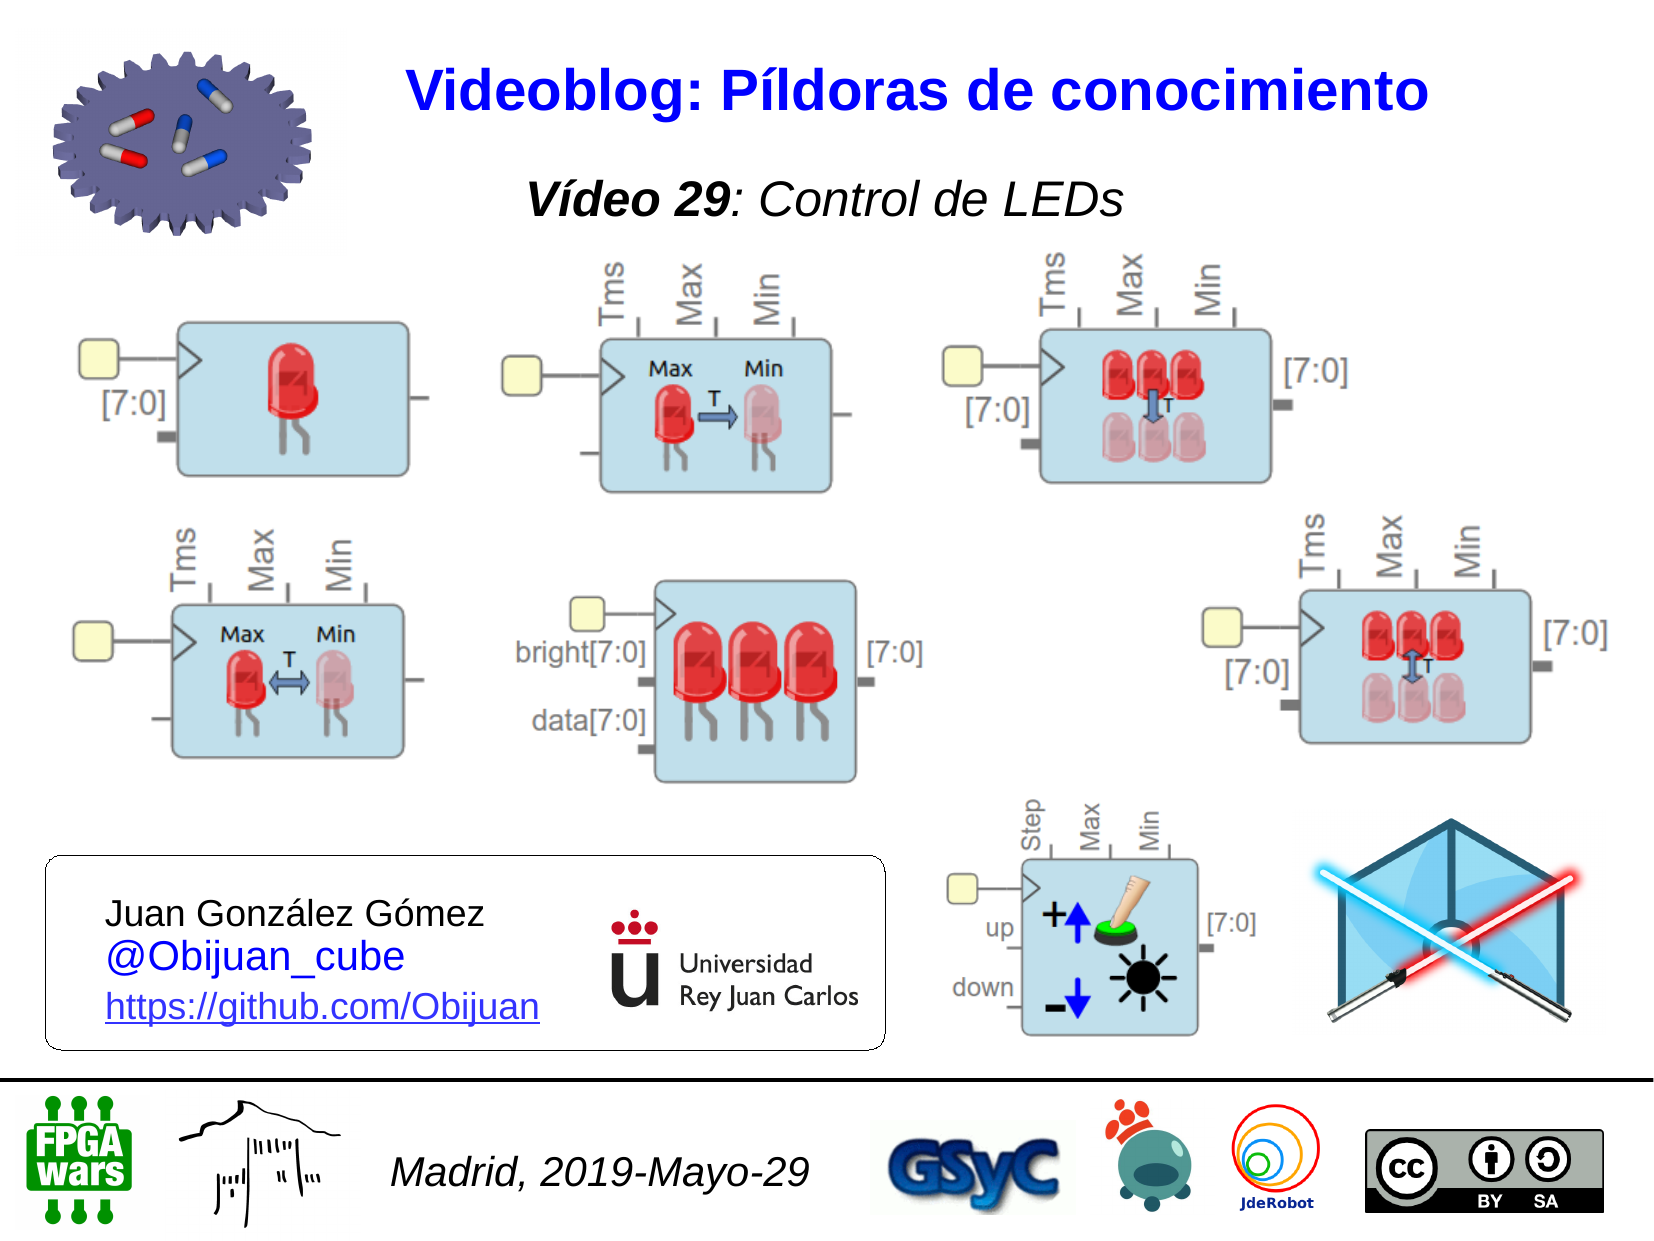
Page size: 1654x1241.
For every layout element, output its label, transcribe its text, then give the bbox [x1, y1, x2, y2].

picture [15, 1095, 150, 1231]
text_box [45, 855, 886, 1051]
picture [509, 552, 1271, 1051]
picture [1292, 809, 1606, 1036]
picture [915, 240, 1627, 750]
picture [1365, 1120, 1604, 1221]
picture [59, 511, 453, 780]
title Videoblog: Píldoras de conocimiento [405, 15, 1456, 166]
text_box @Obijuan_cube [90, 925, 451, 1001]
text_box https://github.com/Obijuan [90, 978, 556, 1036]
picture [595, 899, 871, 1021]
text_box Madrid, 2019-Mayo-29 [360, 1125, 841, 1219]
text_box Juan González Gómez [90, 885, 601, 946]
picture [1090, 1094, 1336, 1216]
picture [165, 1089, 361, 1241]
picture [480, 256, 868, 511]
picture [870, 1120, 1076, 1216]
picture [15, 28, 450, 500]
text_box Vídeo 29: Control de LEDs [525, 143, 1471, 256]
